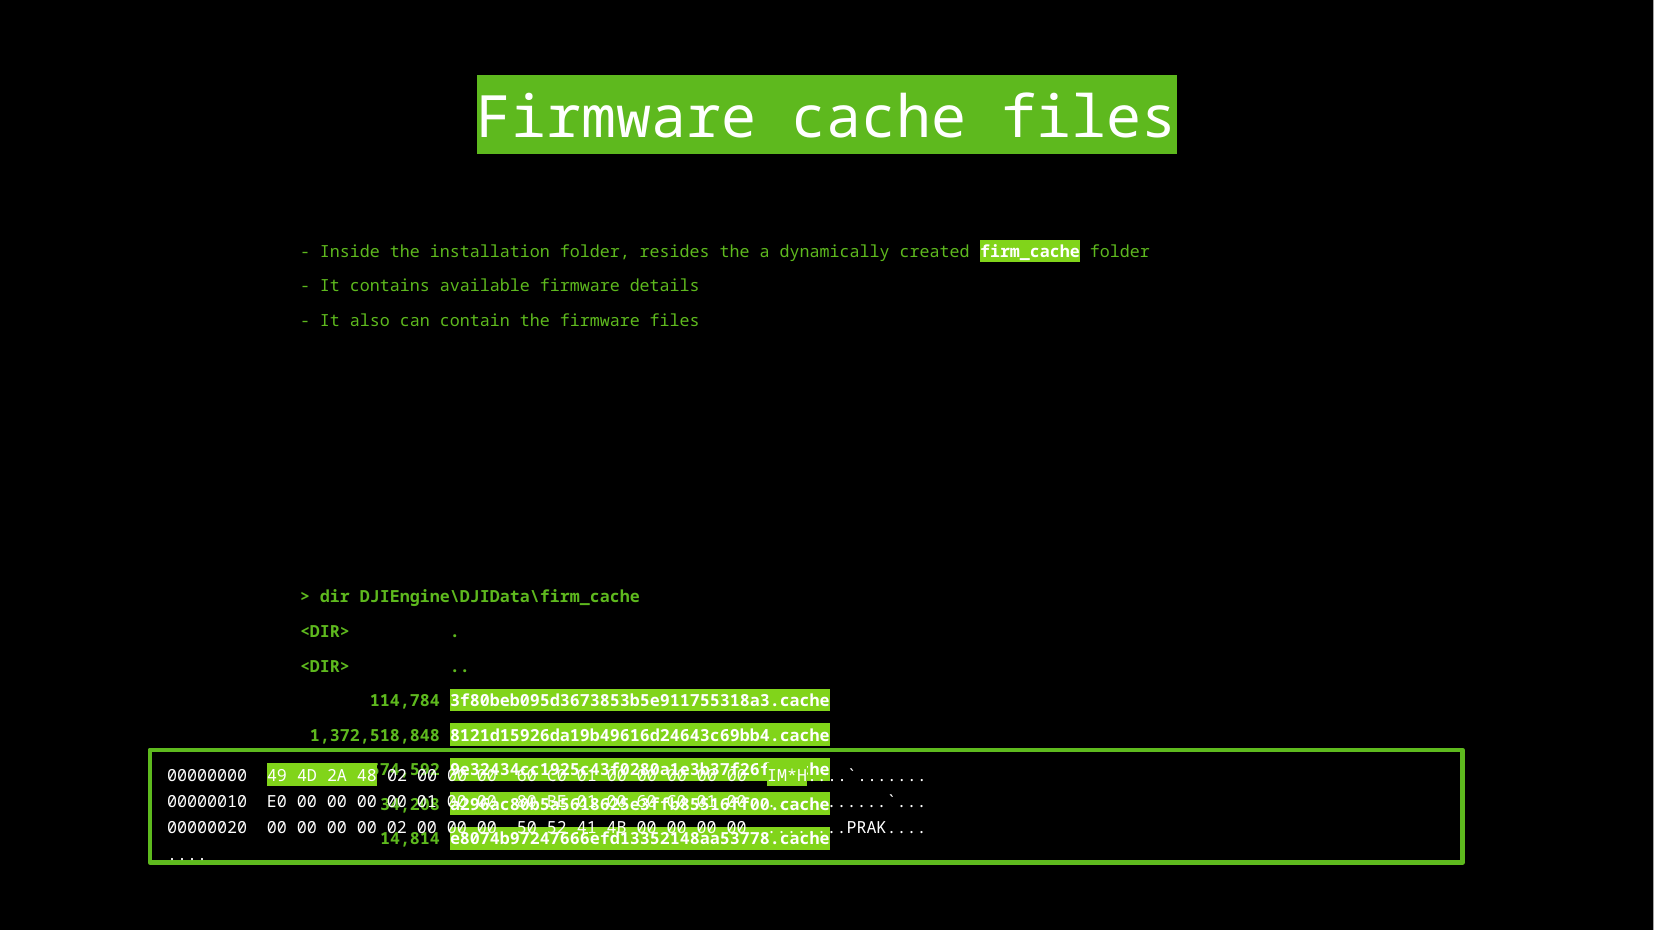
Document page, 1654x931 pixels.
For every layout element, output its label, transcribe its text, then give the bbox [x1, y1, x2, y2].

text_box 00000000 49 4D 2A 48 02 00 00 00 60 C0 01 00 00 00 00 00 IM*H....`....... 00000010 E0 00 00 00 00 01 00 00 80 BE 01 00 60 C0 01 00 ............`... 00000020 00 00 00 00 02 00 00 00 50 52 41 4B 00 00 00 00 ........PRAK.... .... [149, 749, 1463, 863]
title Firmware cache files [82, 37, 1571, 193]
text_box - Inside the installation folder, resides the a dynamically created firm_cache folder - It contains available firmware details - It also can contain the firmware files > dir DJIEngine\DJIData\firm_cache <DIR> . <DIR> .. 114,784 3f80beb095d3673853b5e911755318a3.cache 1,372,518,848 8121d15926da19b49616d24643c69bb4.cache 92,574,592 9e32434cc1925c43f0280a1e3b37f26f.cache 34,208 a296ac80b5a5618625e3ffb85516ff00.cache 14,814 e8074b97247666efd13352148aa53778.cache [300, 204, 1313, 749]
